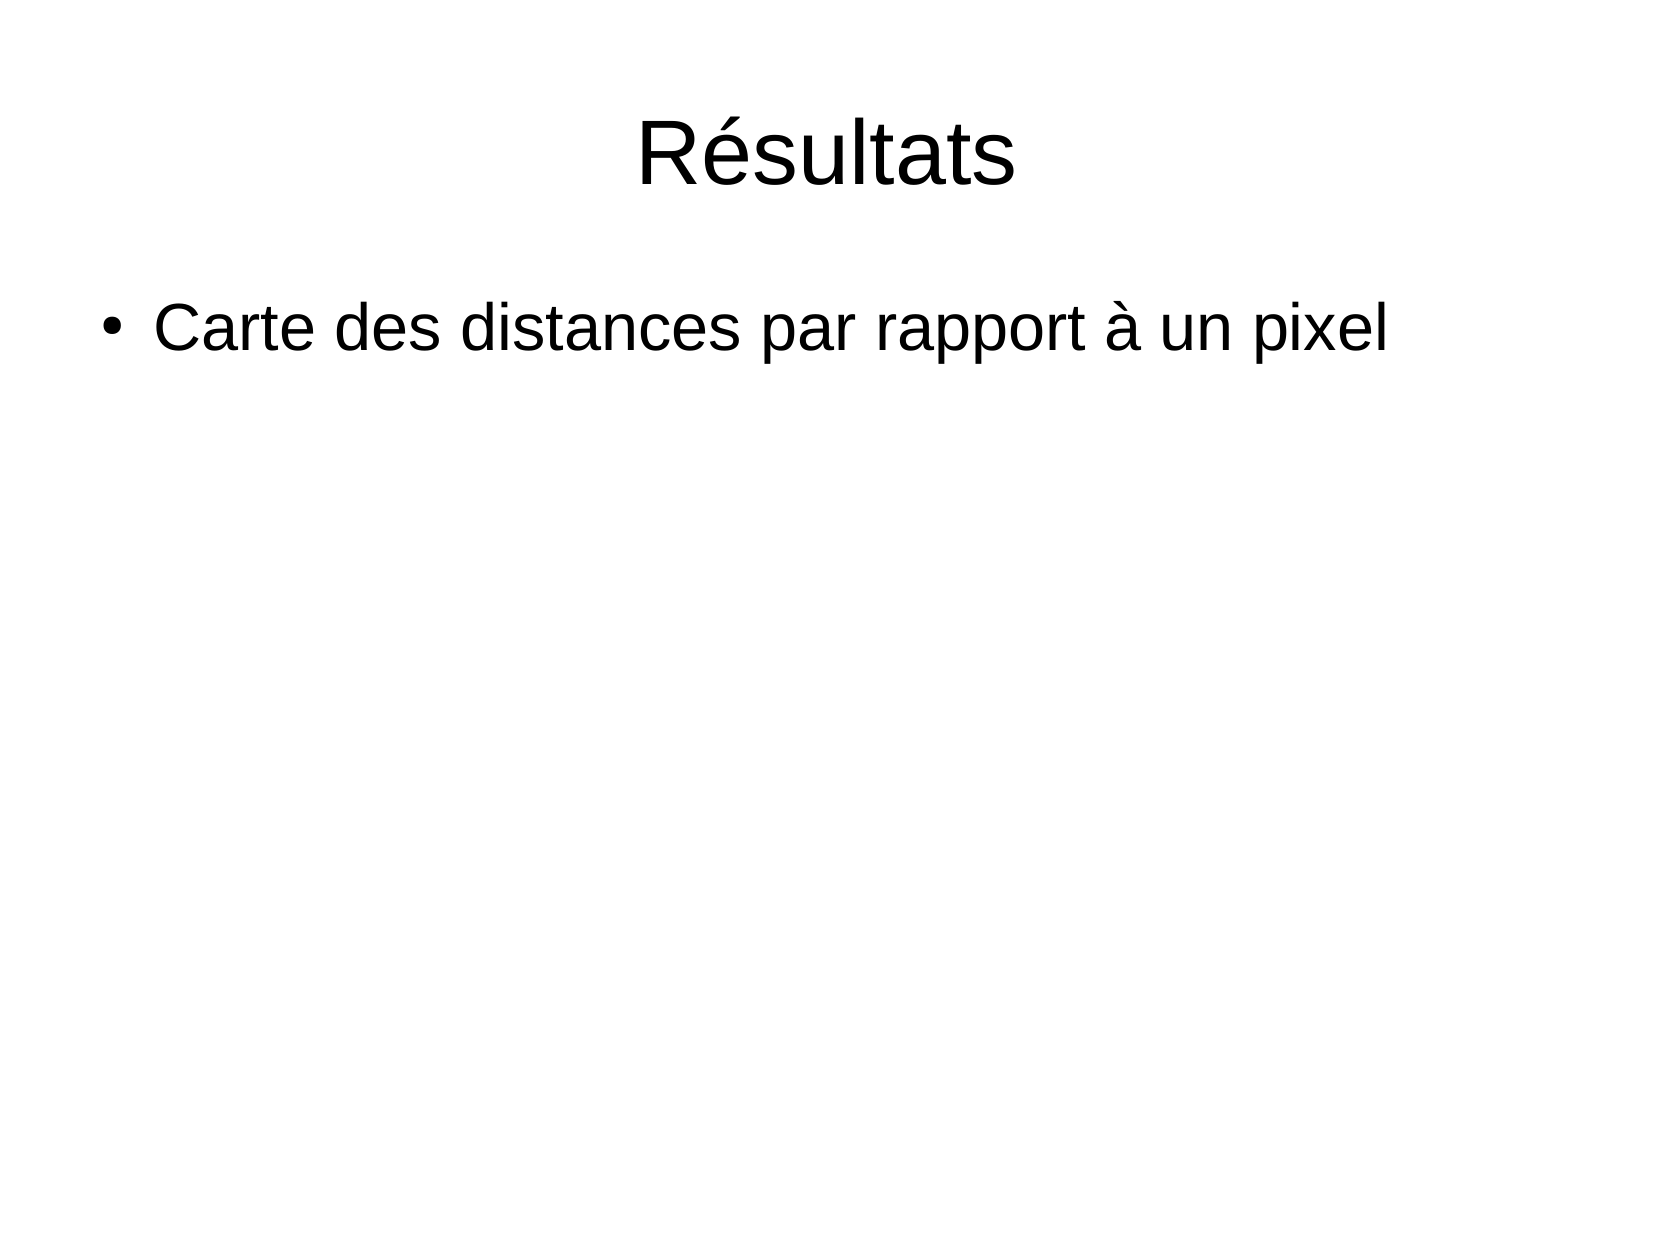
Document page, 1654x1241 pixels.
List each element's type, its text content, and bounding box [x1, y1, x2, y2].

list Carte des distances par rapport à un pixel [82, 290, 1571, 1010]
title Résultats [82, 49, 1571, 257]
